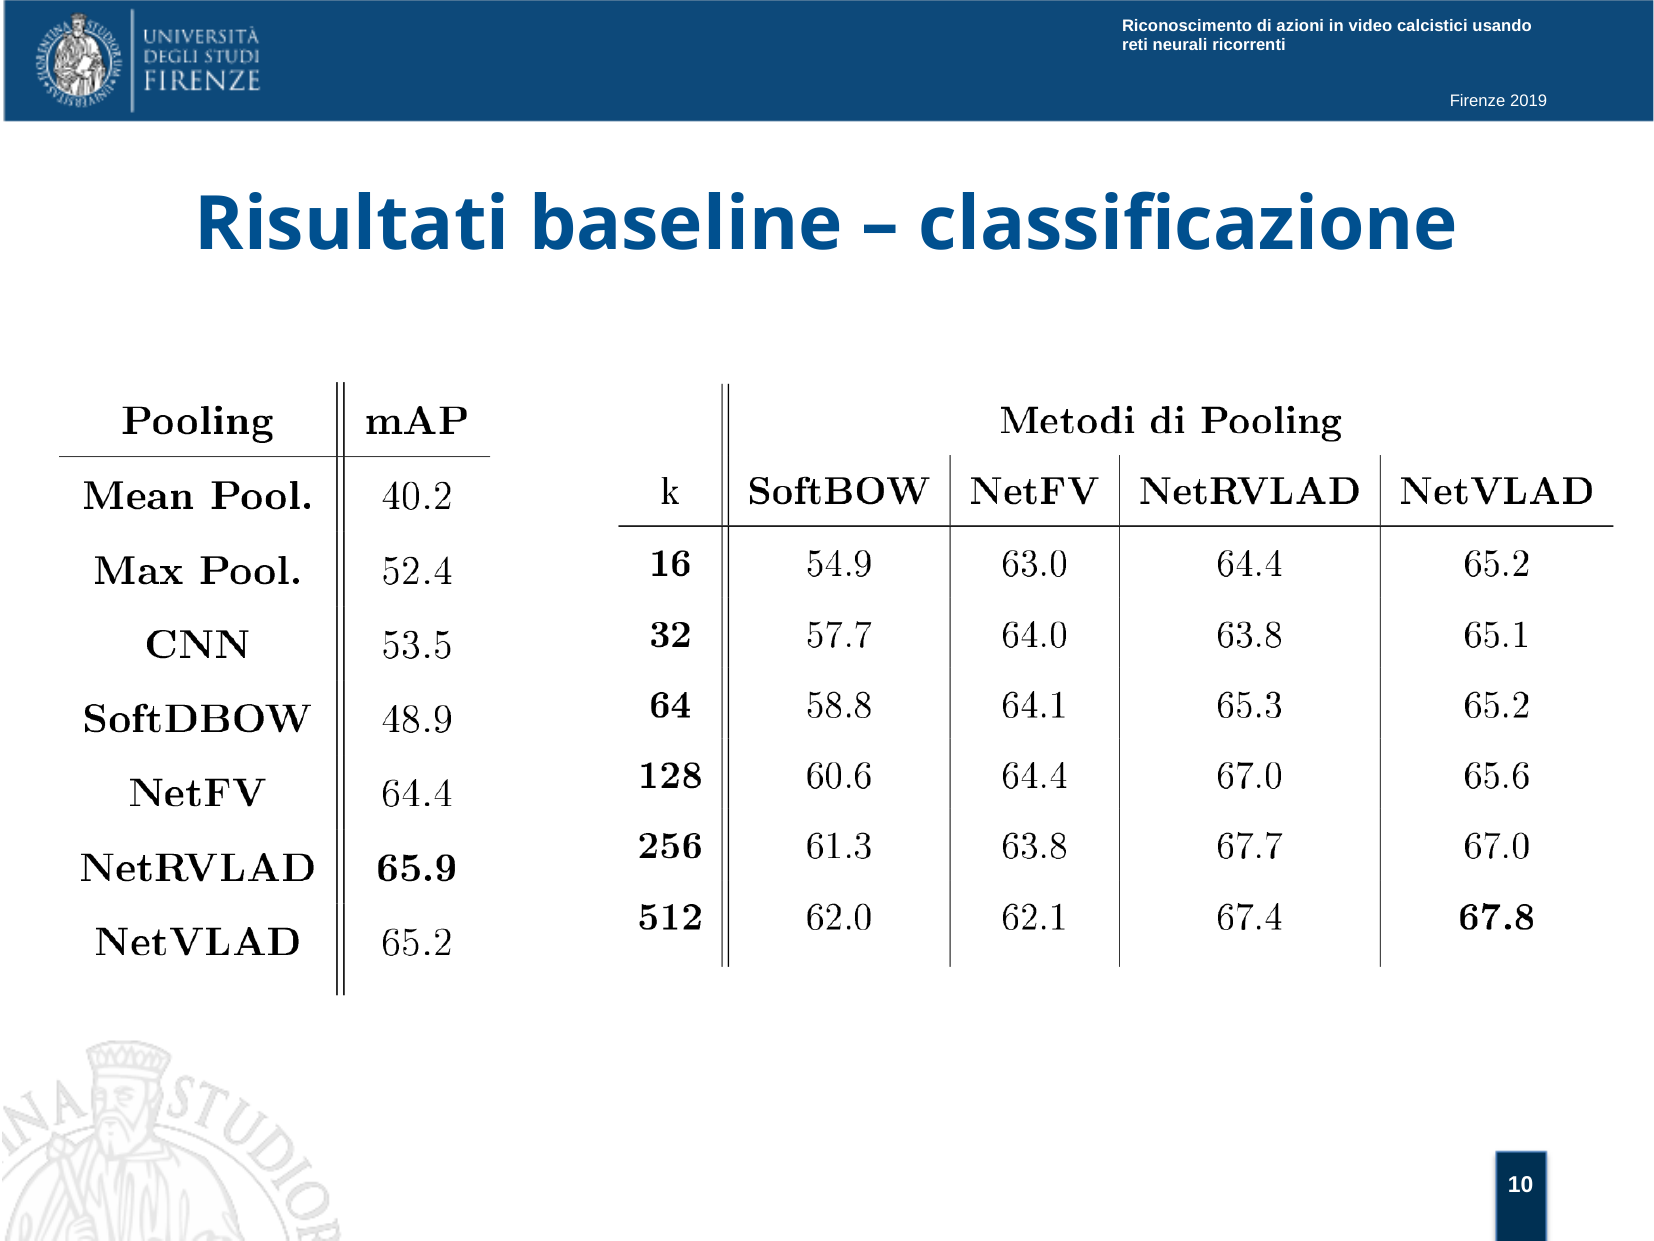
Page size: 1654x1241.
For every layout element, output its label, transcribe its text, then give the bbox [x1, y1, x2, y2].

text_box Risultati baseline – classificazione [0, 118, 1654, 250]
text_box 10 [1505, 1160, 1536, 1208]
text_box Riconoscimento di azioni in video calcistici usando reti neurali ricorrenti Firenze 2019 [1122, 16, 1548, 111]
picture [2, 250, 1654, 1241]
picture [2, 0, 1654, 118]
